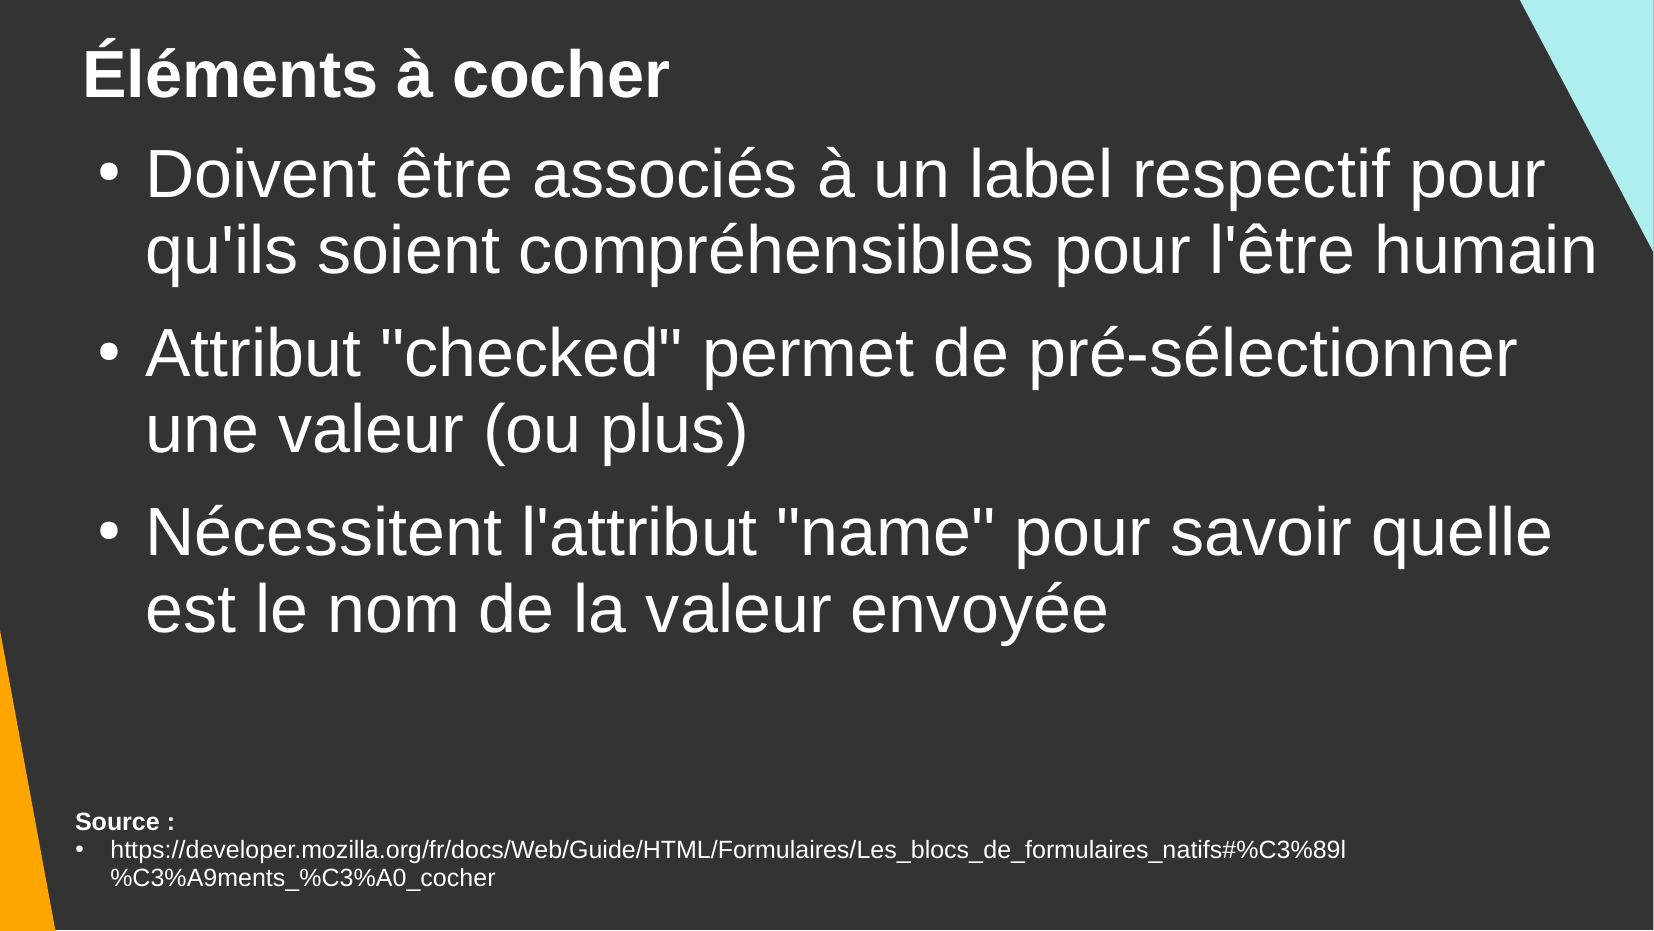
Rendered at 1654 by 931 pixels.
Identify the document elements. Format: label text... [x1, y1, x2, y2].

text_box Source : https://developer.mozilla.org/fr/docs/Web/Guide/HTML/Formulaires/Les_blocs_de_formulaires_natifs#%C3%89l%C3%A9ments_%C3%A0_cocher [60, 800, 1546, 900]
list Doivent être associés à un label respectif pour qu'ils soient compréhensibles pour l'être humain Attribut "checked" permet de pré-sélectionner une valeur (ou plus) Nécessitent l'attribut "name" pour savoir quelle est le nom de la valeur envoyée [80, 135, 1605, 665]
title Éléments à cocher [82, 37, 1571, 114]
text_box [0, 630, 56, 931]
text_box [1519, 0, 1654, 254]
